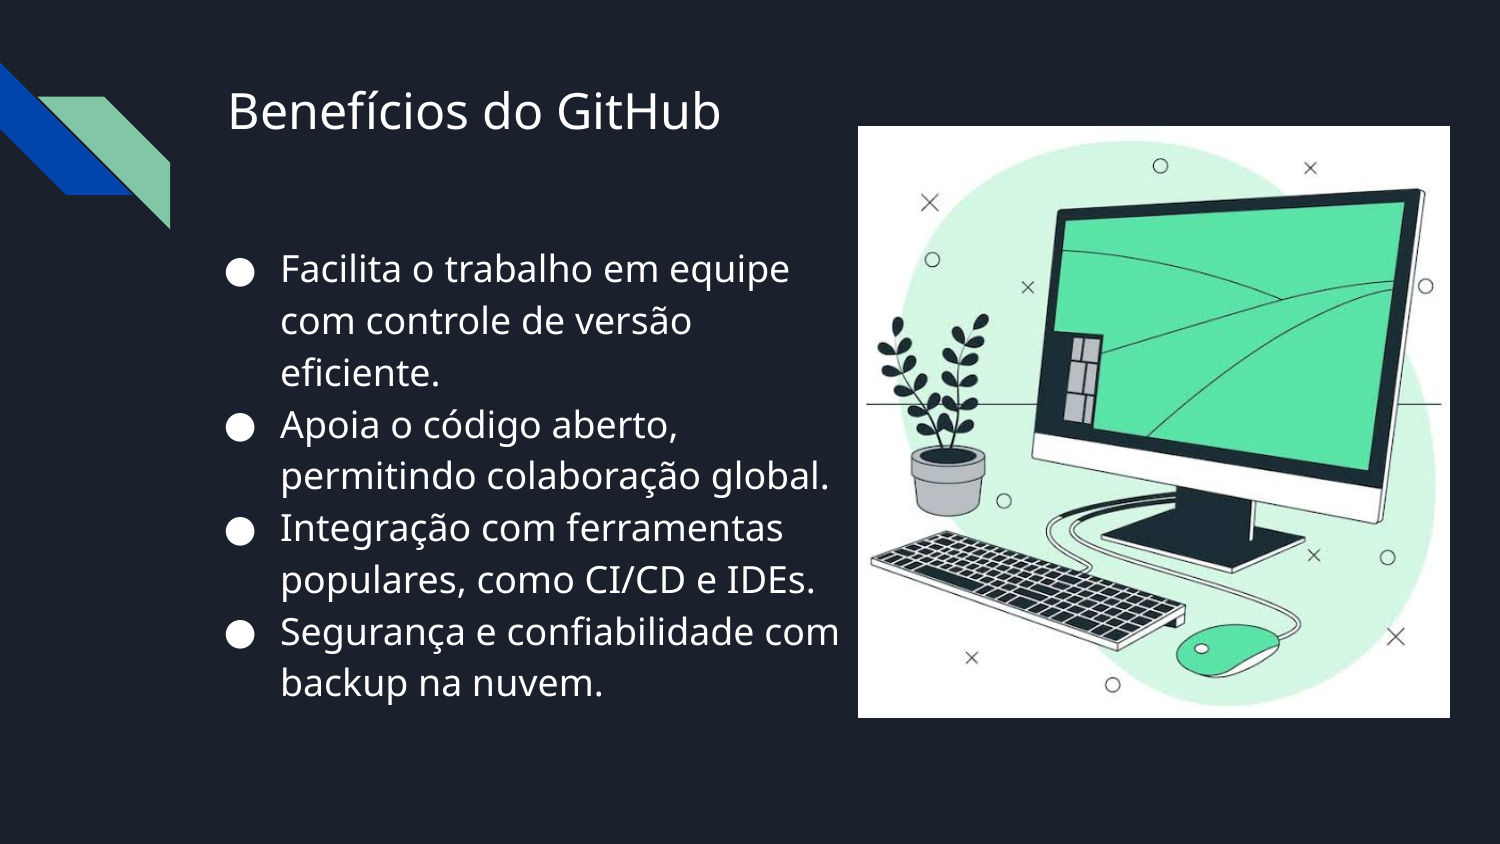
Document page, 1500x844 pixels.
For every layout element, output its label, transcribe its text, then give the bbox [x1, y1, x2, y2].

title Benefícios do GitHub [212, 64, 836, 223]
list Facilita o trabalho em equipe com controle de versão eficiente. Apoia o código aberto, permitindo colaboração global. Integração com ferramentas populares, como CI/CD e IDEs. Segurança e confiabilidade com backup na nuvem. [190, 223, 858, 620]
picture [858, 126, 1450, 718]
